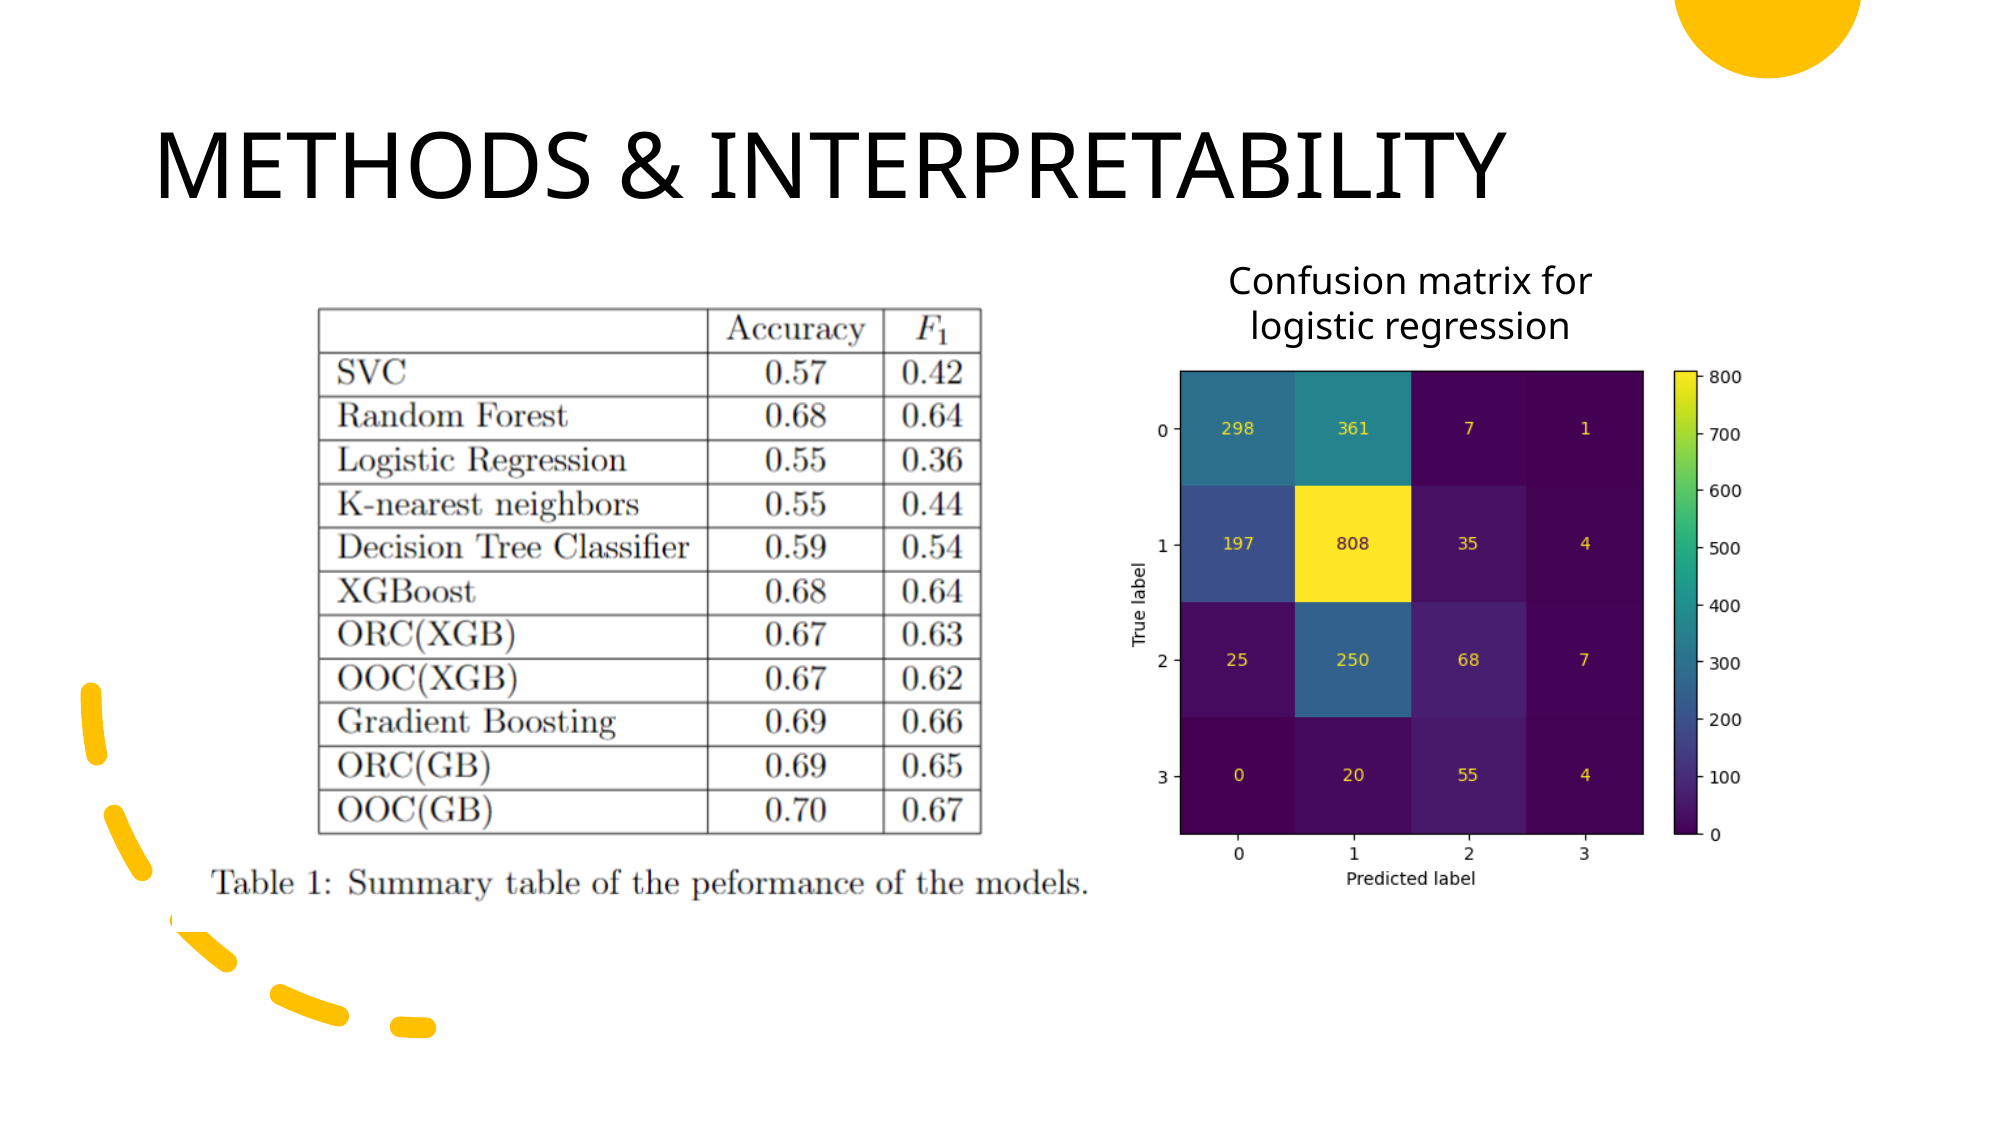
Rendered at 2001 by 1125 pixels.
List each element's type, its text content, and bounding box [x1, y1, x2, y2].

text_box METHODS & INTERPRETABILITY [137, 60, 1862, 277]
text_box [0, 0, 2000, 1125]
text_box Confusion matrix for logistic regression [1193, 249, 1628, 356]
picture [172, 249, 1754, 933]
